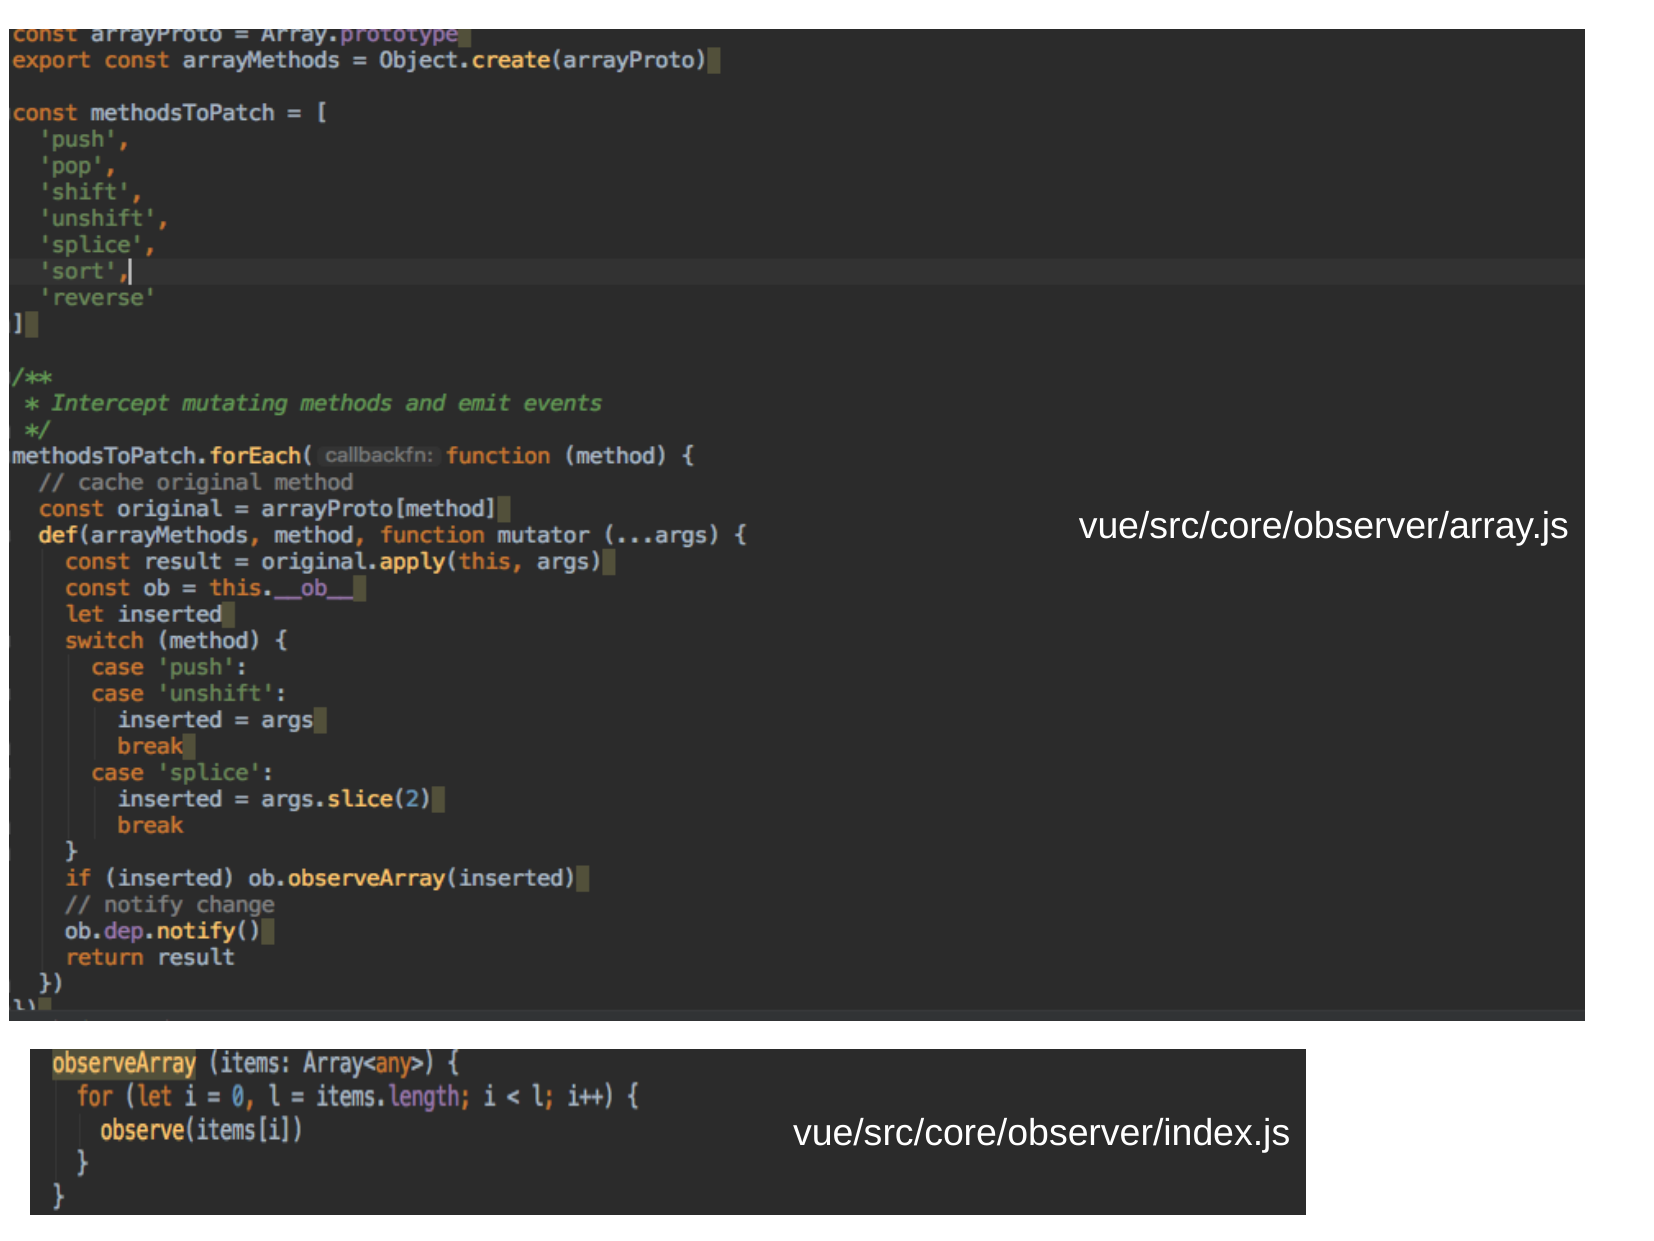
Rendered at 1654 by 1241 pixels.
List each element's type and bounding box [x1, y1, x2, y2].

picture [30, 1049, 1306, 1216]
picture [9, 29, 1585, 1021]
